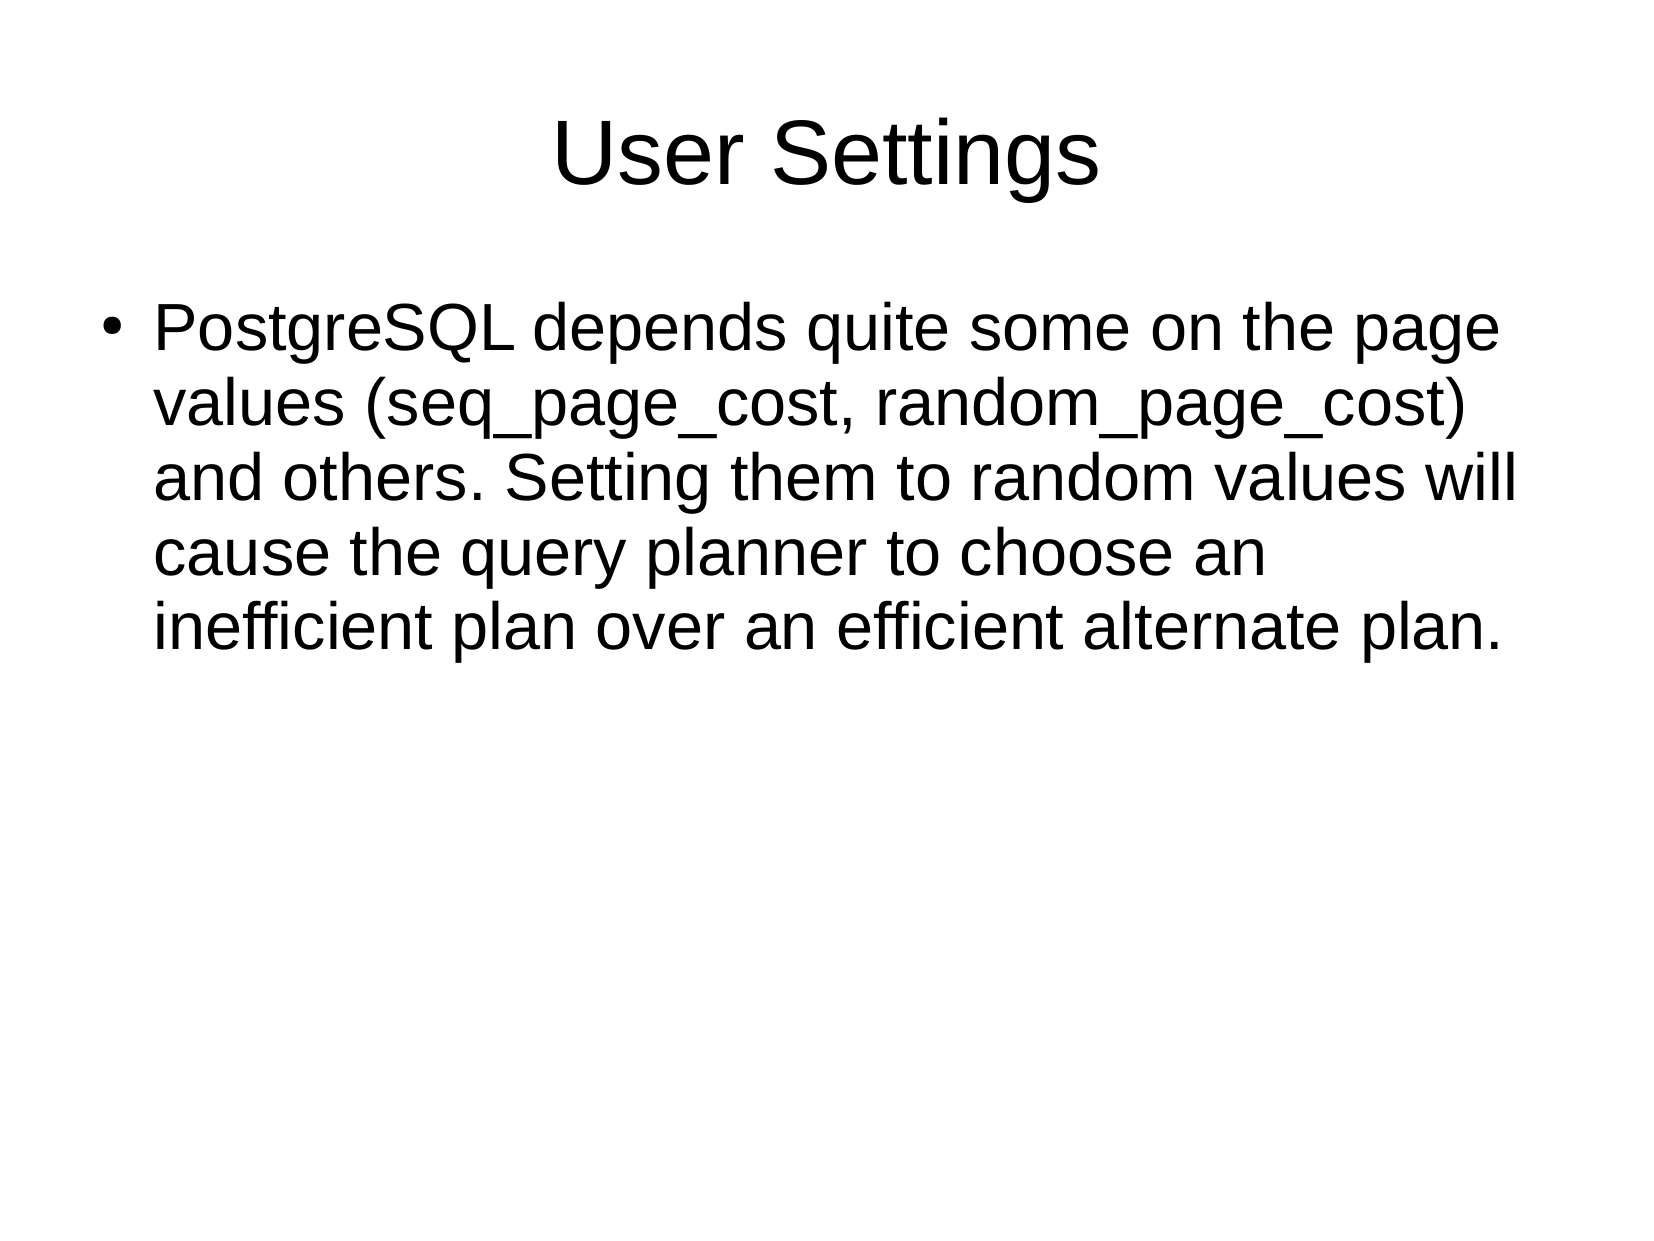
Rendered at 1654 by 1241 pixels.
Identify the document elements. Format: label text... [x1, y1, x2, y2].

list PostgreSQL depends quite some on the page values (seq_page_cost, random_page_cost) and others. Setting them to random values will cause the query planner to choose an inefficient plan over an efficient alternate plan. [82, 290, 1538, 1010]
title User Settings [82, 49, 1571, 257]
